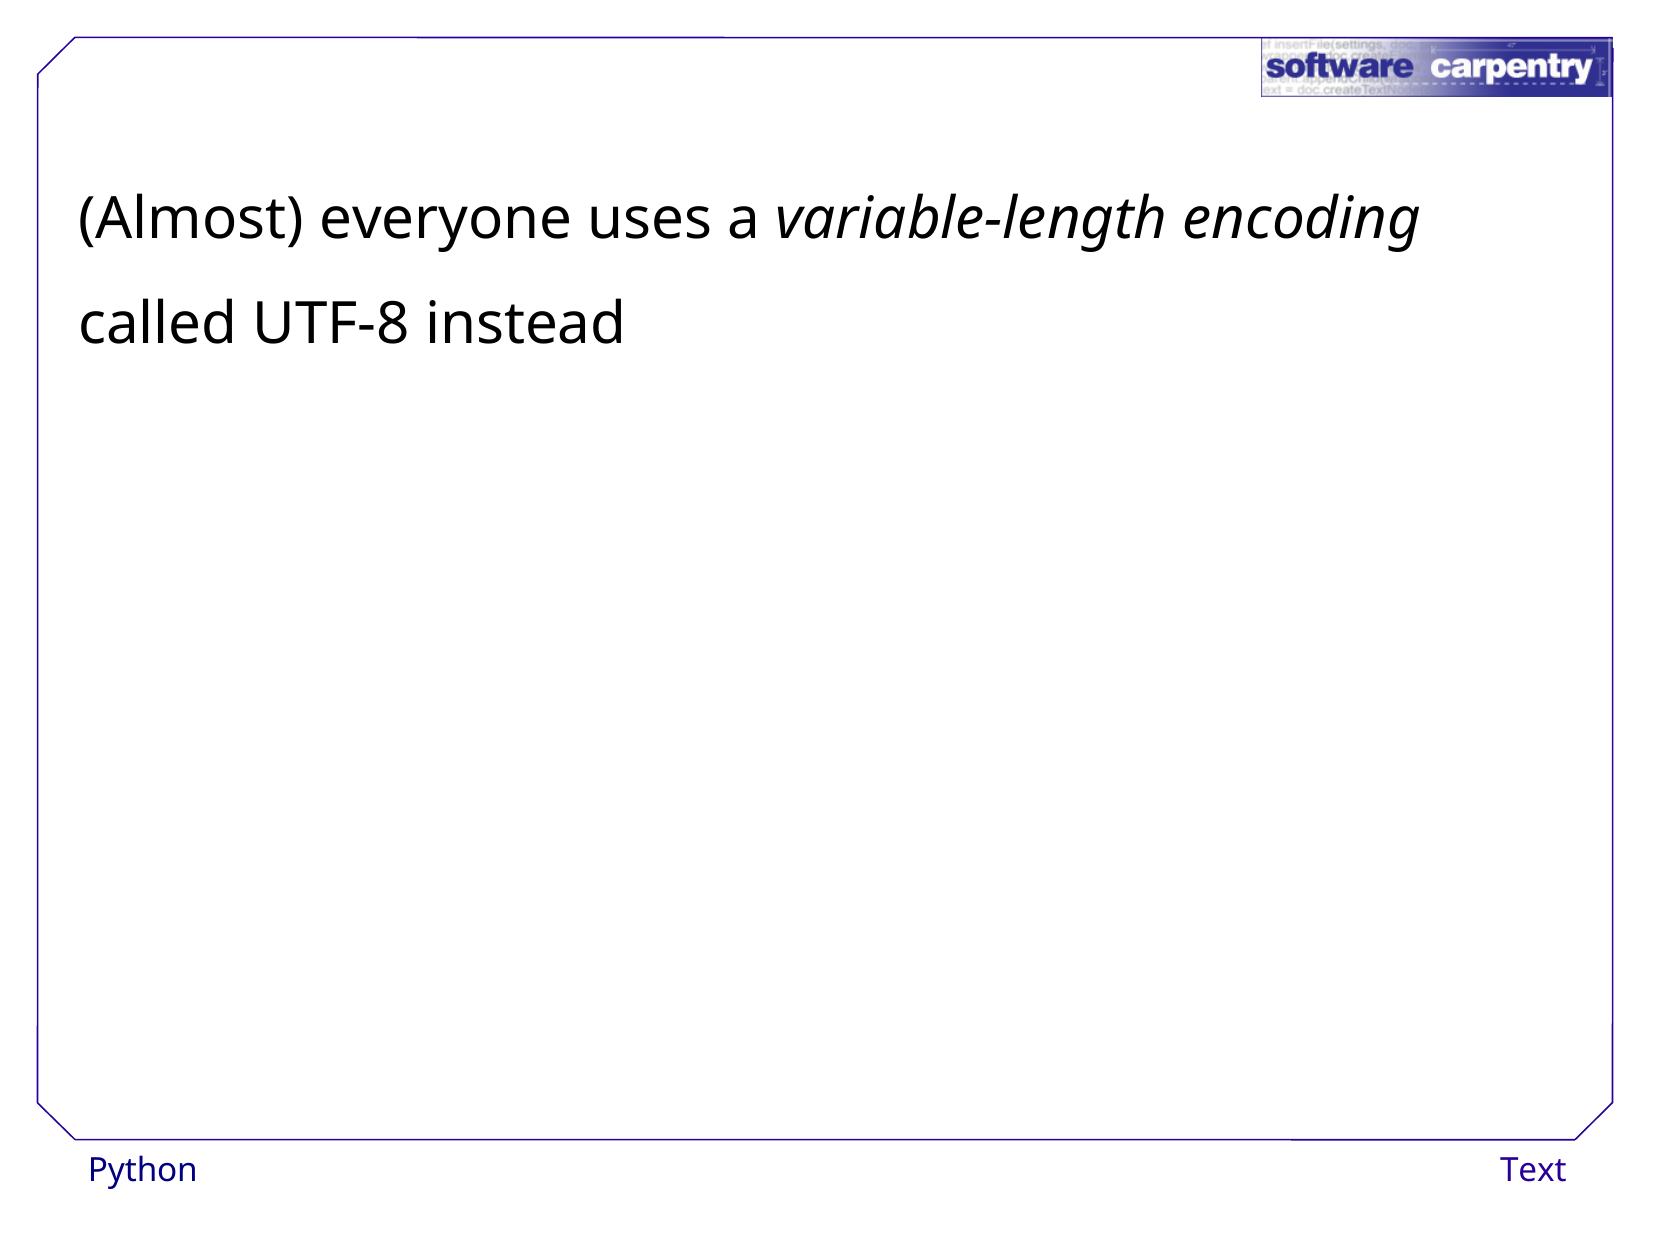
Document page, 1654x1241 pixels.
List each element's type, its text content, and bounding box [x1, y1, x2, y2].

text_box (Almost) everyone uses a variable-length encoding called UTF-8 instead [63, 137, 1587, 364]
picture [1261, 39, 1613, 97]
